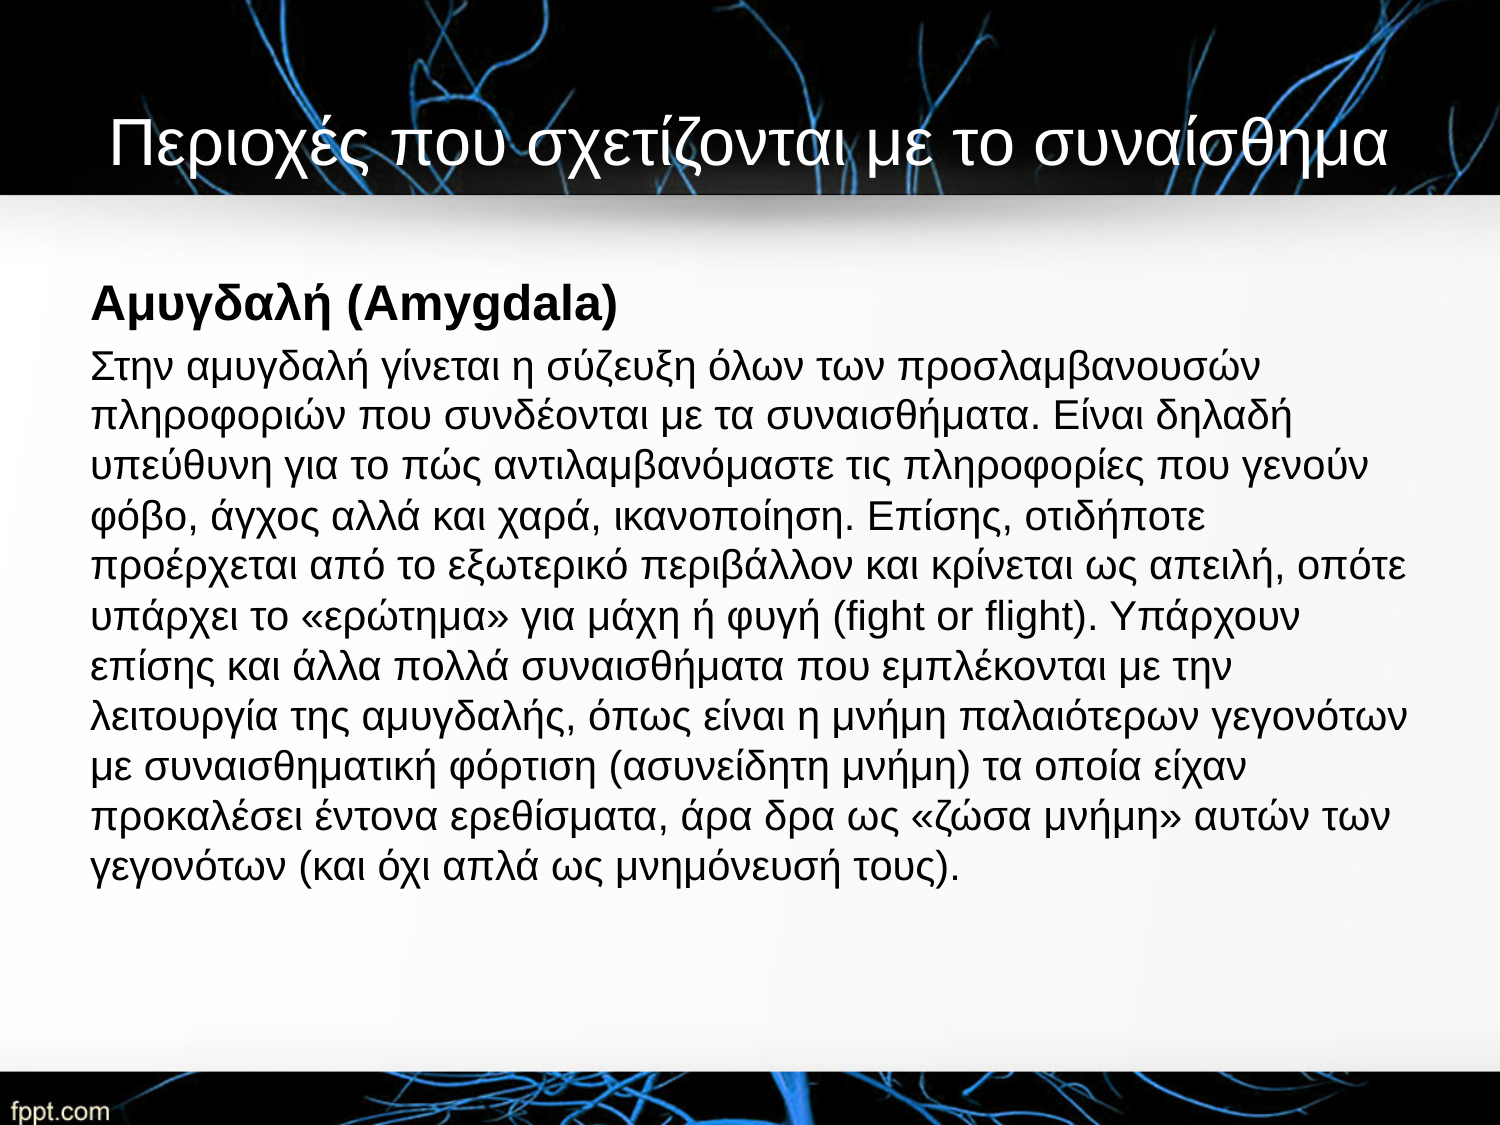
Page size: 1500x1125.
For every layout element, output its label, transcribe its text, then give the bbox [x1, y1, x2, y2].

picture [0, 0, 1500, 1125]
list Αμυγδαλή (Amygdala) Στην αμυγδαλή γίνεται η σύζευξη όλων των προσλαμβανουσών πληροφοριών που συνδέονται με τα συναισθήματα. Είναι δηλαδή υπεύθυνη για το πώς αντιλαμβανόμαστε τις πληροφορίες που γενούν φόβο, άγχος αλλά και χαρά, ικανοποίηση. Επίσης, οτιδήποτε προέρχεται από το εξωτερικό περιβάλλον και κρίνεται ως απειλή, οπότε υπάρχει το «ερώτημα» για μάχη ή φυγή (fight or flight). Υπάρχουν επίσης και άλλα πολλά συναισθήματα που εμπλέκονται με την λειτουργία της αμυγδαλής, όπως είναι η μνήμη παλαιότερων γεγονότων με συναισθηματική φόρτιση (ασυνείδητη μνήμη) τα οποία είχαν προκαλέσει έντονα ερεθίσματα, άρα δρα ως «ζώσα μνήμη» αυτών των γεγονότων (και όχι απλά ως μνημόνευσή τους). [75, 262, 1425, 1005]
title Περιοχές που σχετίζονται με το συναίσθημα [75, 45, 1425, 233]
